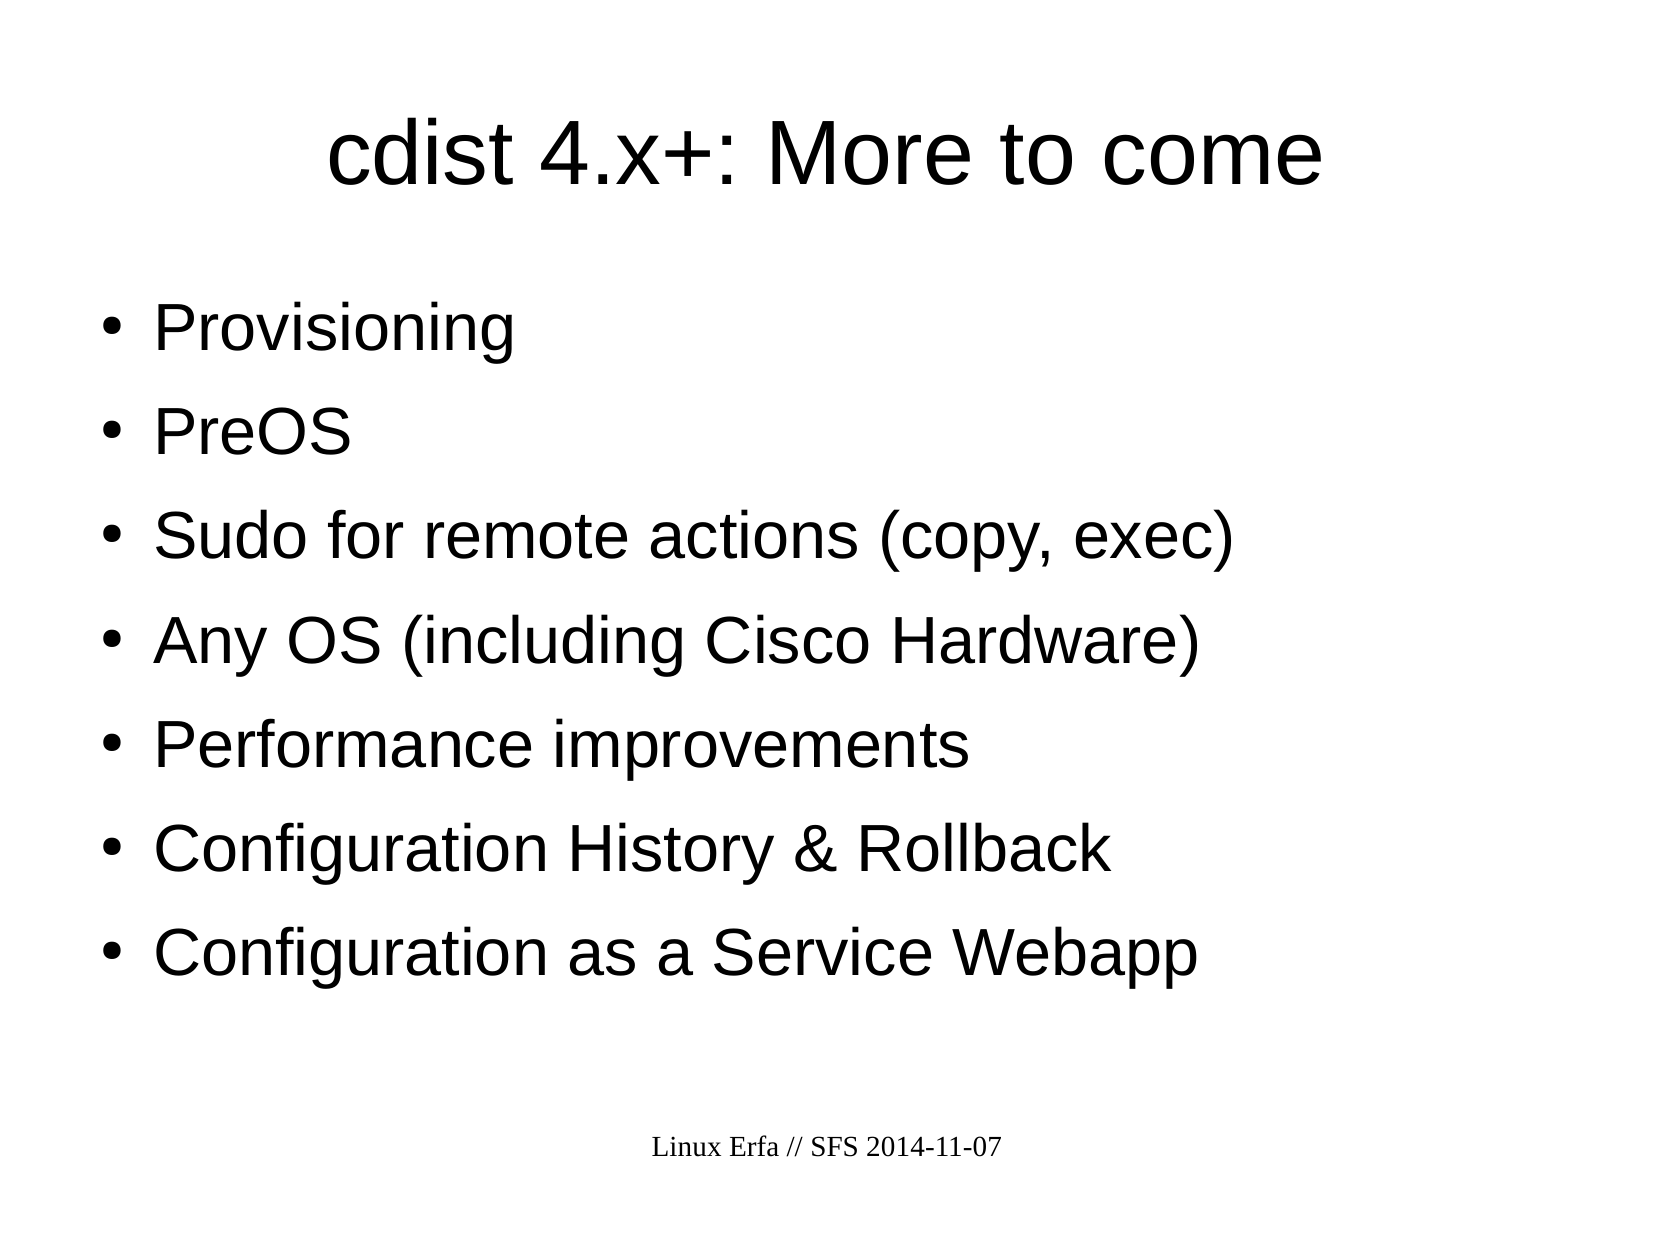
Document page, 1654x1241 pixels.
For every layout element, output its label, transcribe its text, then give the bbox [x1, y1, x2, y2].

list Provisioning PreOS Sudo for remote actions (copy, exec) Any OS (including Cisco Hardware) Performance improvements Configuration History & Rollback Configuration as a Service Webapp [82, 290, 1538, 1010]
title cdist 4.x+: More to come [82, 49, 1571, 257]
